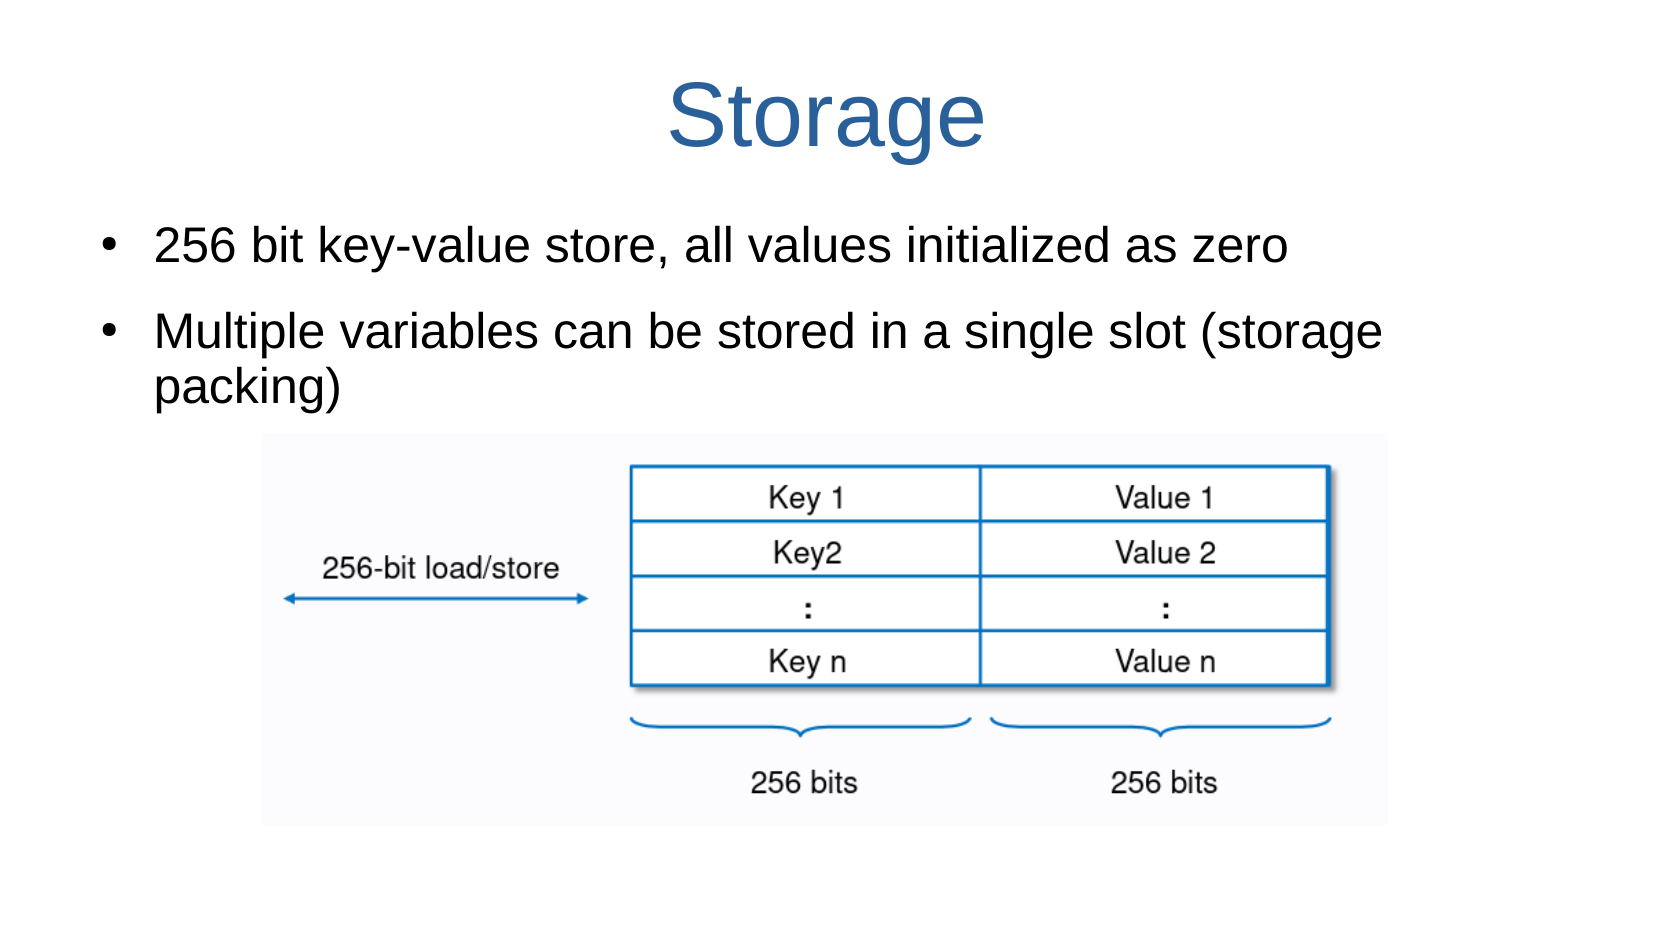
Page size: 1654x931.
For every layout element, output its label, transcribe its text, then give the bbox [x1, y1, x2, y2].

title Storage [82, 37, 1571, 193]
list 256 bit key-value store, all values initialized as zero Multiple variables can be stored in a single slot (storage packing) [82, 217, 1571, 451]
picture [262, 433, 1388, 826]
